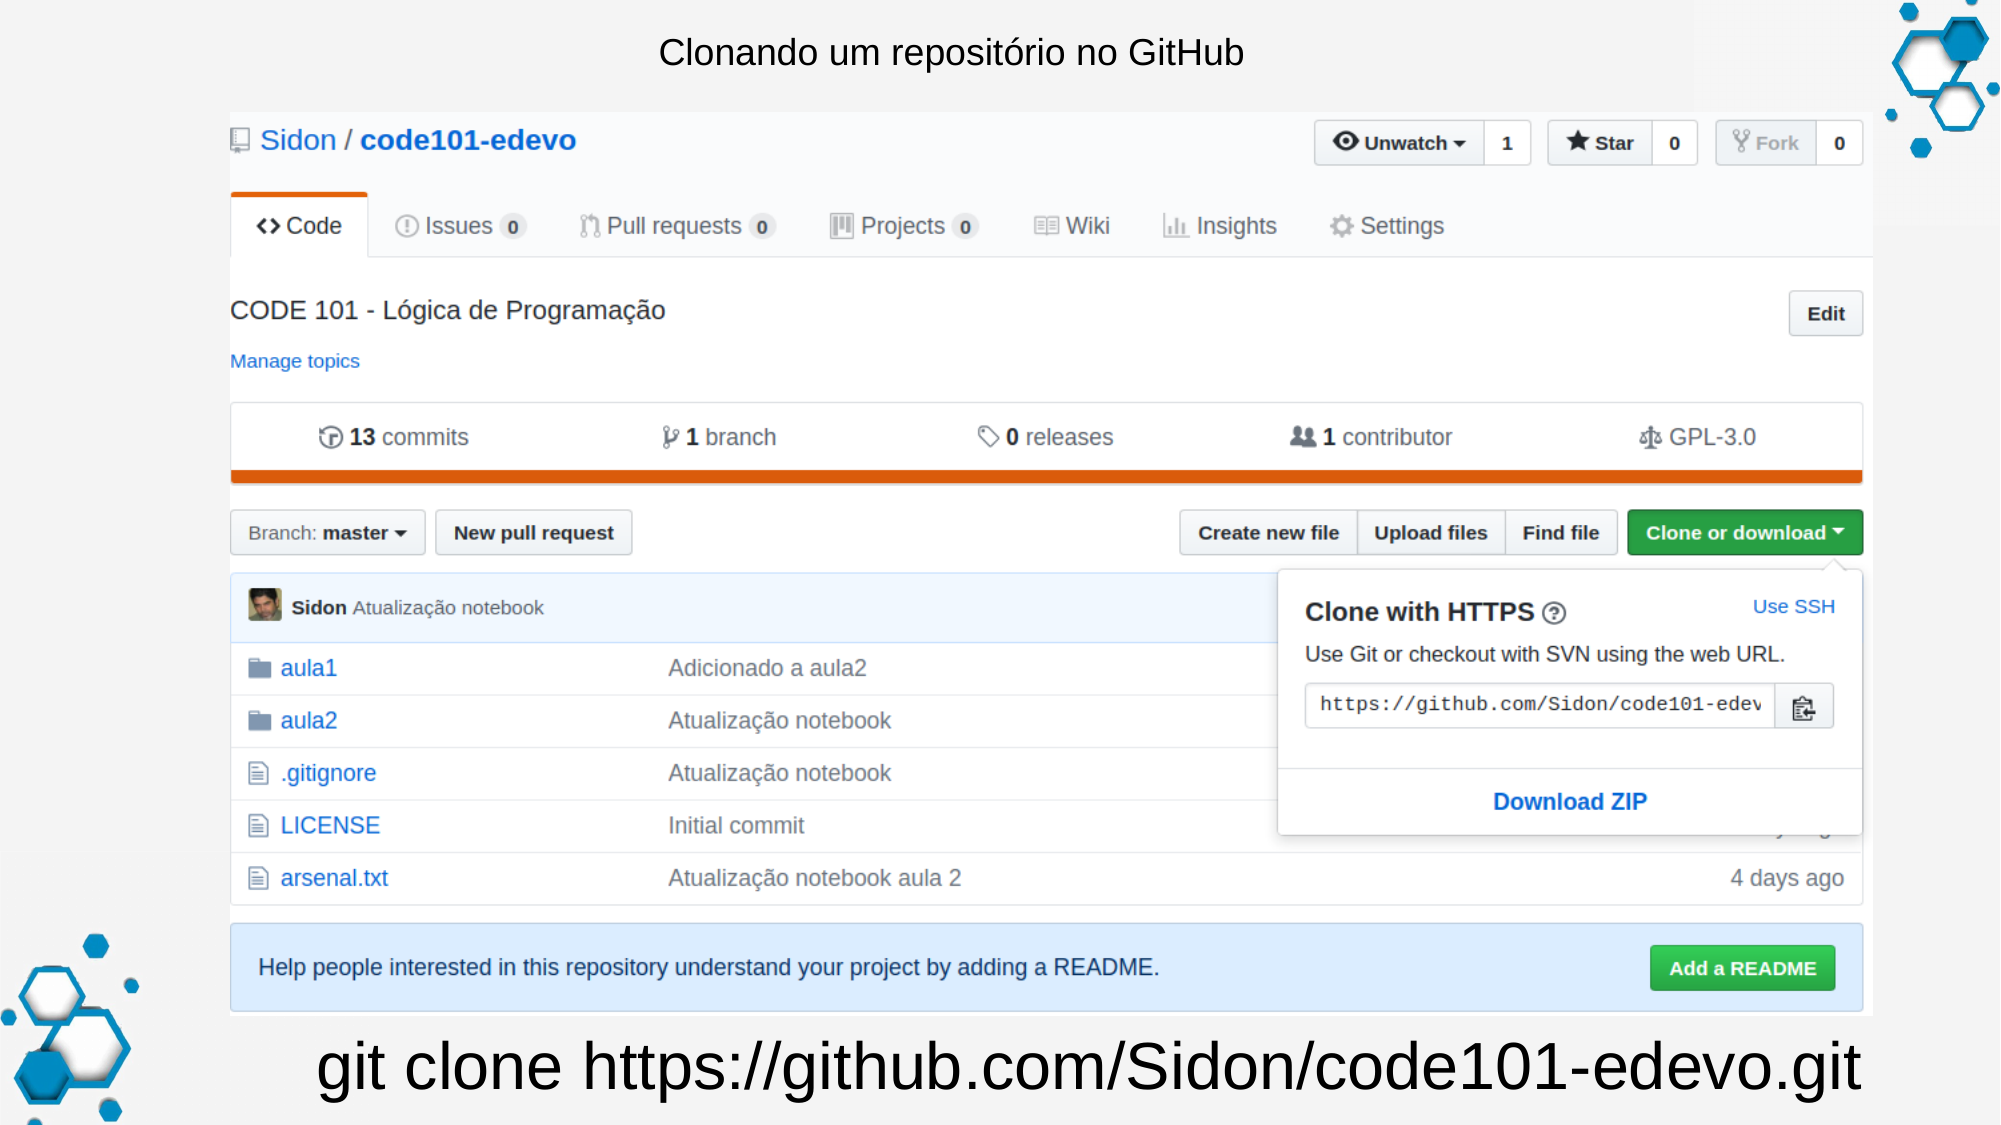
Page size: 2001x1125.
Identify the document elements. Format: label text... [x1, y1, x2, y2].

text_box git clone https://github.com/Sidon/code101-edevo.git [301, 1021, 1896, 1112]
picture [1, 0, 2000, 1125]
text_box Clonando um repositório no GitHub [643, 23, 1260, 81]
